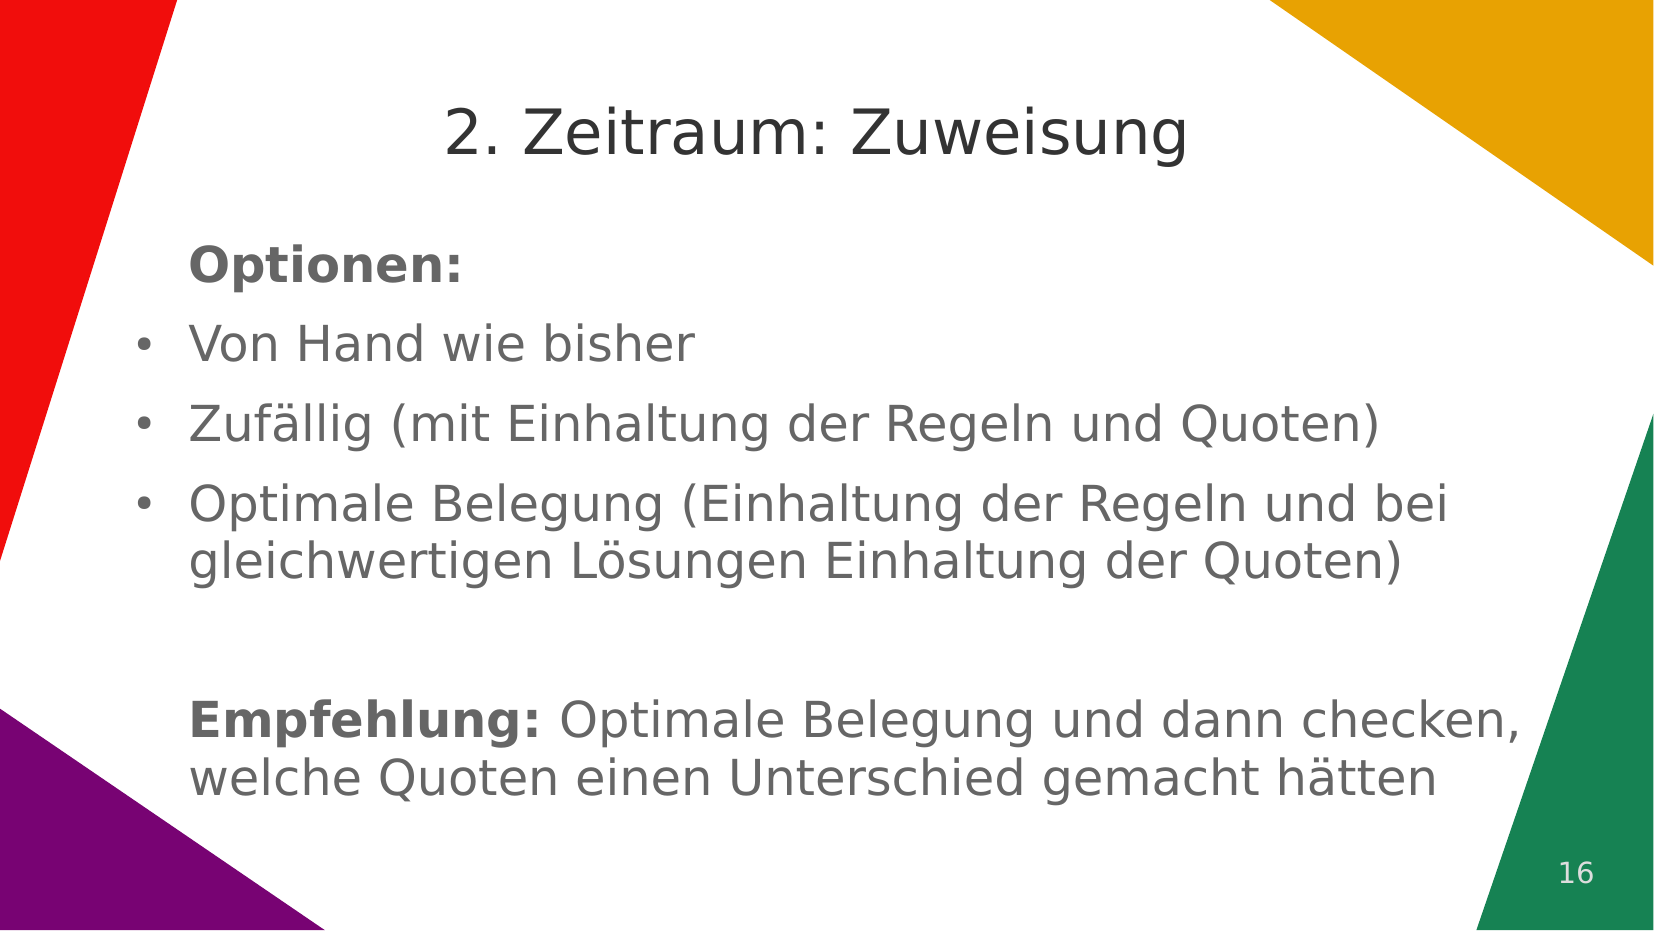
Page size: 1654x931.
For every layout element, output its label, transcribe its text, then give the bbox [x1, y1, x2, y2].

list Optionen: Von Hand wie bisher Zufällig (mit Einhaltung der Regeln und Quoten) Optimale Belegung (Einhaltung der Regeln und bei gleichwertigen Lösungen Einhaltung der Quoten) Empfehlung: Optimale Belegung und dann checken, welche Quoten einen Unterschied gemacht hätten [118, 236, 1536, 827]
title 2. Zeitraum: Zuweisung [118, 59, 1536, 207]
